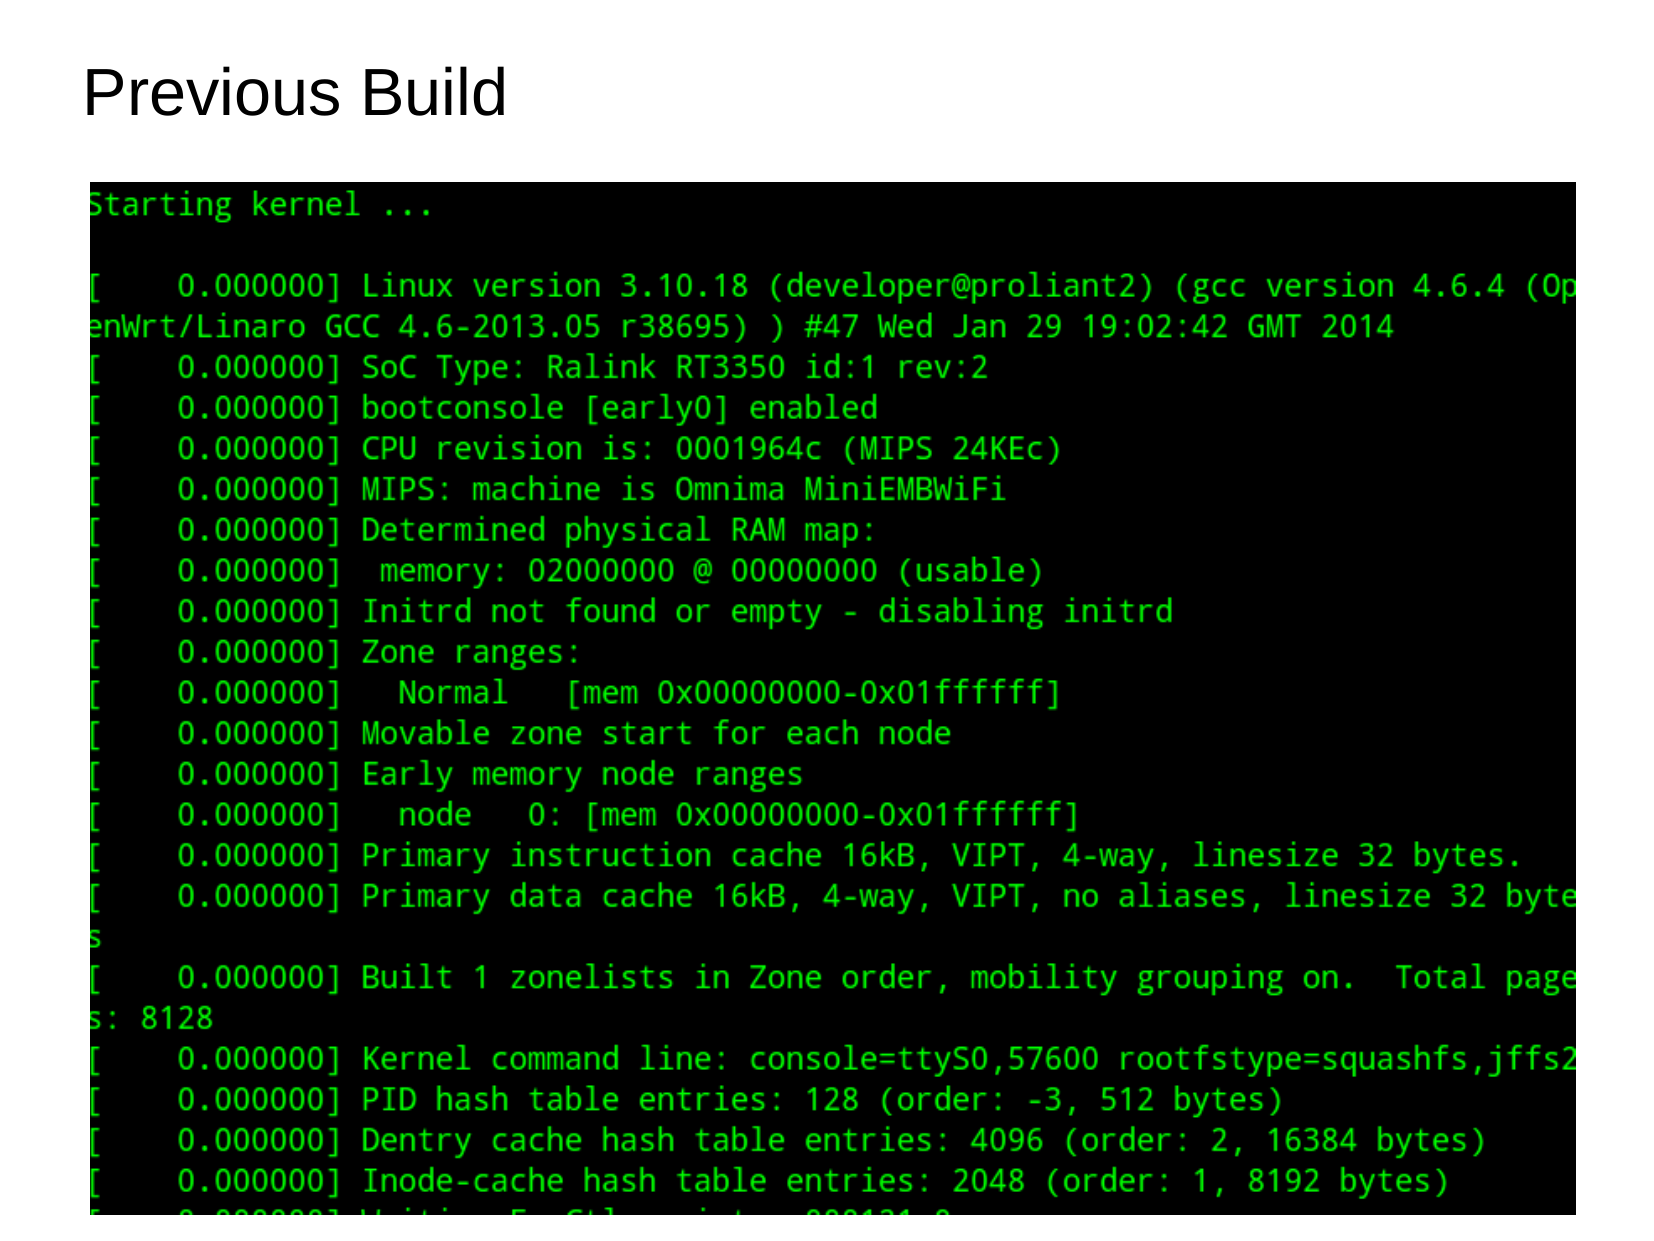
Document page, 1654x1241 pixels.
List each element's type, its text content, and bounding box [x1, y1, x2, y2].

picture [90, 182, 1576, 1216]
title Previous Build [82, 49, 1571, 136]
